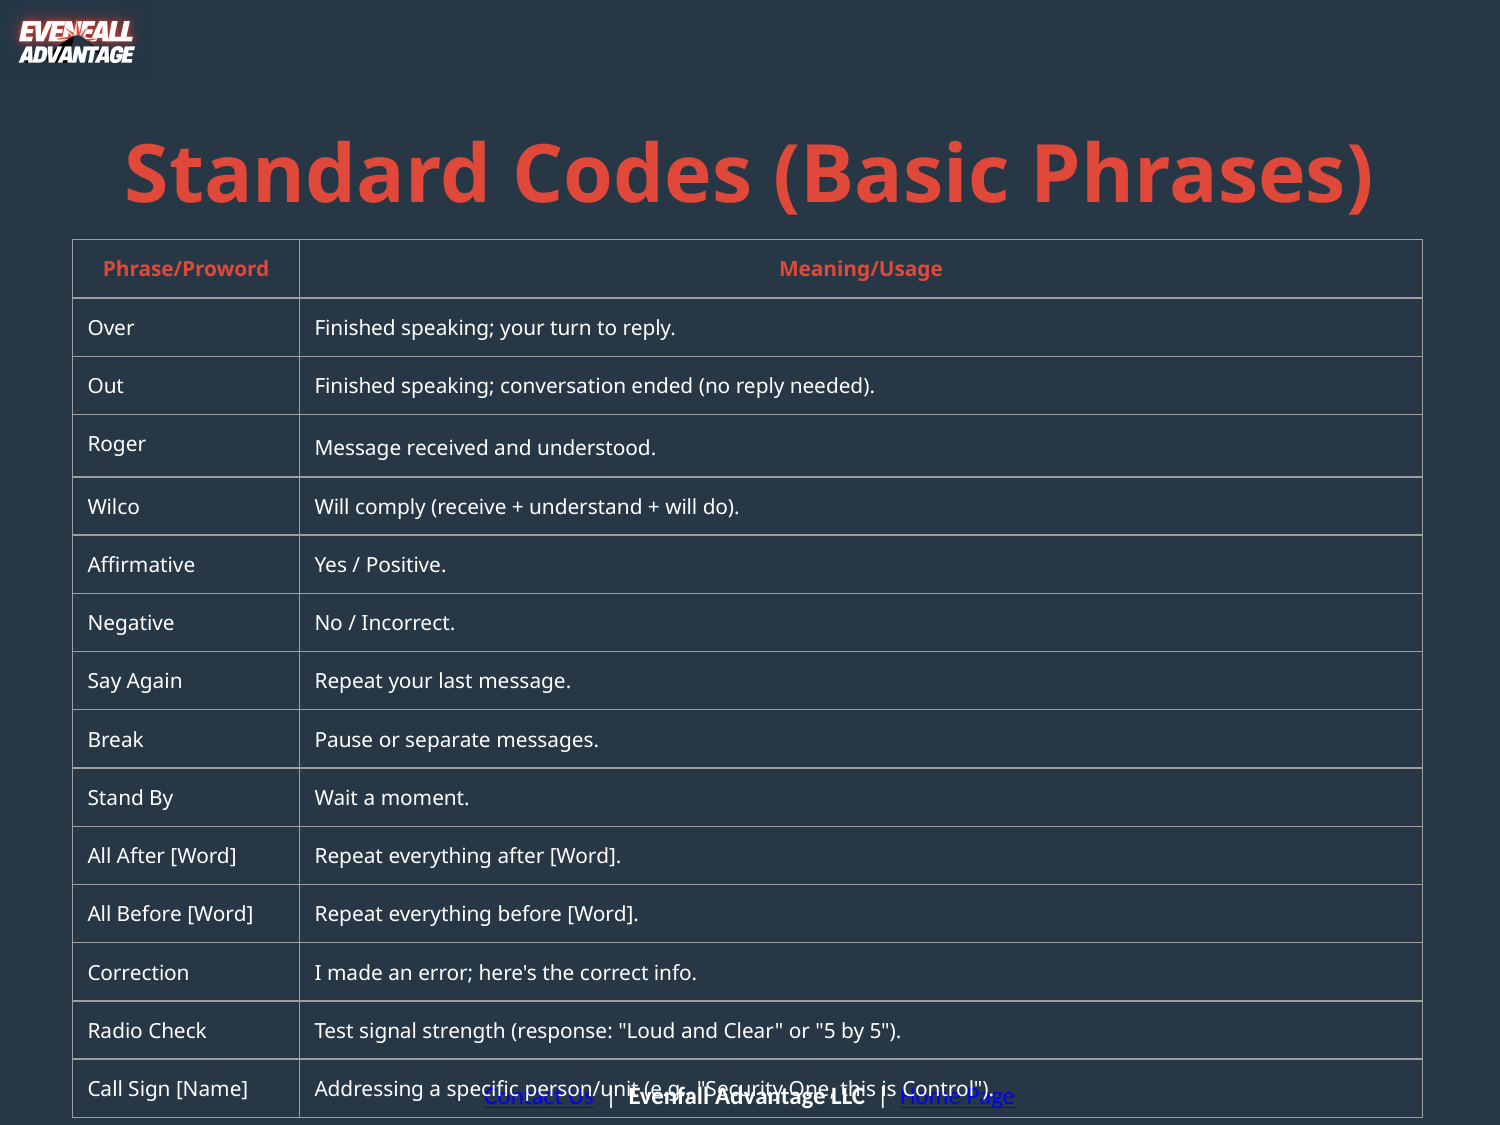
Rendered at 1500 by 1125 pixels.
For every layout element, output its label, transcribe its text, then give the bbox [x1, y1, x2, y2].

table_cell Pause or separate messages. [300, 710, 1422, 767]
table_cell Finished speaking; your turn to reply. [300, 299, 1422, 356]
table_cell Wilco [73, 478, 299, 534]
table_cell Say Again [73, 652, 299, 709]
table_cell Stand By [73, 769, 299, 826]
table_cell Yes / Positive. [300, 536, 1422, 593]
table_cell Radio Check [73, 1002, 299, 1058]
table_cell Will comply (receive + understand + will do). [300, 478, 1422, 534]
picture [0, 0, 152, 83]
table_cell Roger [73, 415, 299, 476]
table_cell Message received and understood. [300, 415, 1422, 476]
table_cell Wait a moment. [300, 769, 1422, 826]
table_cell Correction [73, 943, 299, 1000]
table_cell Repeat everything after [Word]. [300, 827, 1422, 884]
table_cell Repeat your last message. [300, 652, 1422, 709]
table_cell All After [Word] [73, 827, 299, 884]
table_cell Call Sign [Name] [73, 1060, 299, 1117]
table_cell Negative [73, 594, 299, 651]
table_cell All Before [Word] [73, 885, 299, 942]
table_cell Finished speaking; conversation ended (no reply needed). [300, 357, 1422, 414]
table_cell Affirmative [73, 536, 299, 593]
table_cell Break [73, 710, 299, 767]
title Standard Codes (Basic Phrases) [75, 76, 1425, 264]
table_cell Over [73, 299, 299, 356]
table_cell Test signal strength (response: "Loud and Clear" or "5 by 5"). [300, 1002, 1422, 1058]
table_cell I made an error; here's the correct info. [300, 943, 1422, 1000]
table_cell Addressing a specific person/unit (e.g., "Security One, this is Control"). [300, 1060, 1422, 1117]
table_cell Repeat everything before [Word]. [300, 885, 1422, 942]
table_header Phrase/Proword [73, 240, 299, 297]
table_cell No / Incorrect. [300, 594, 1422, 651]
table_header Meaning/Usage [300, 240, 1422, 297]
table_cell Out [73, 357, 299, 414]
